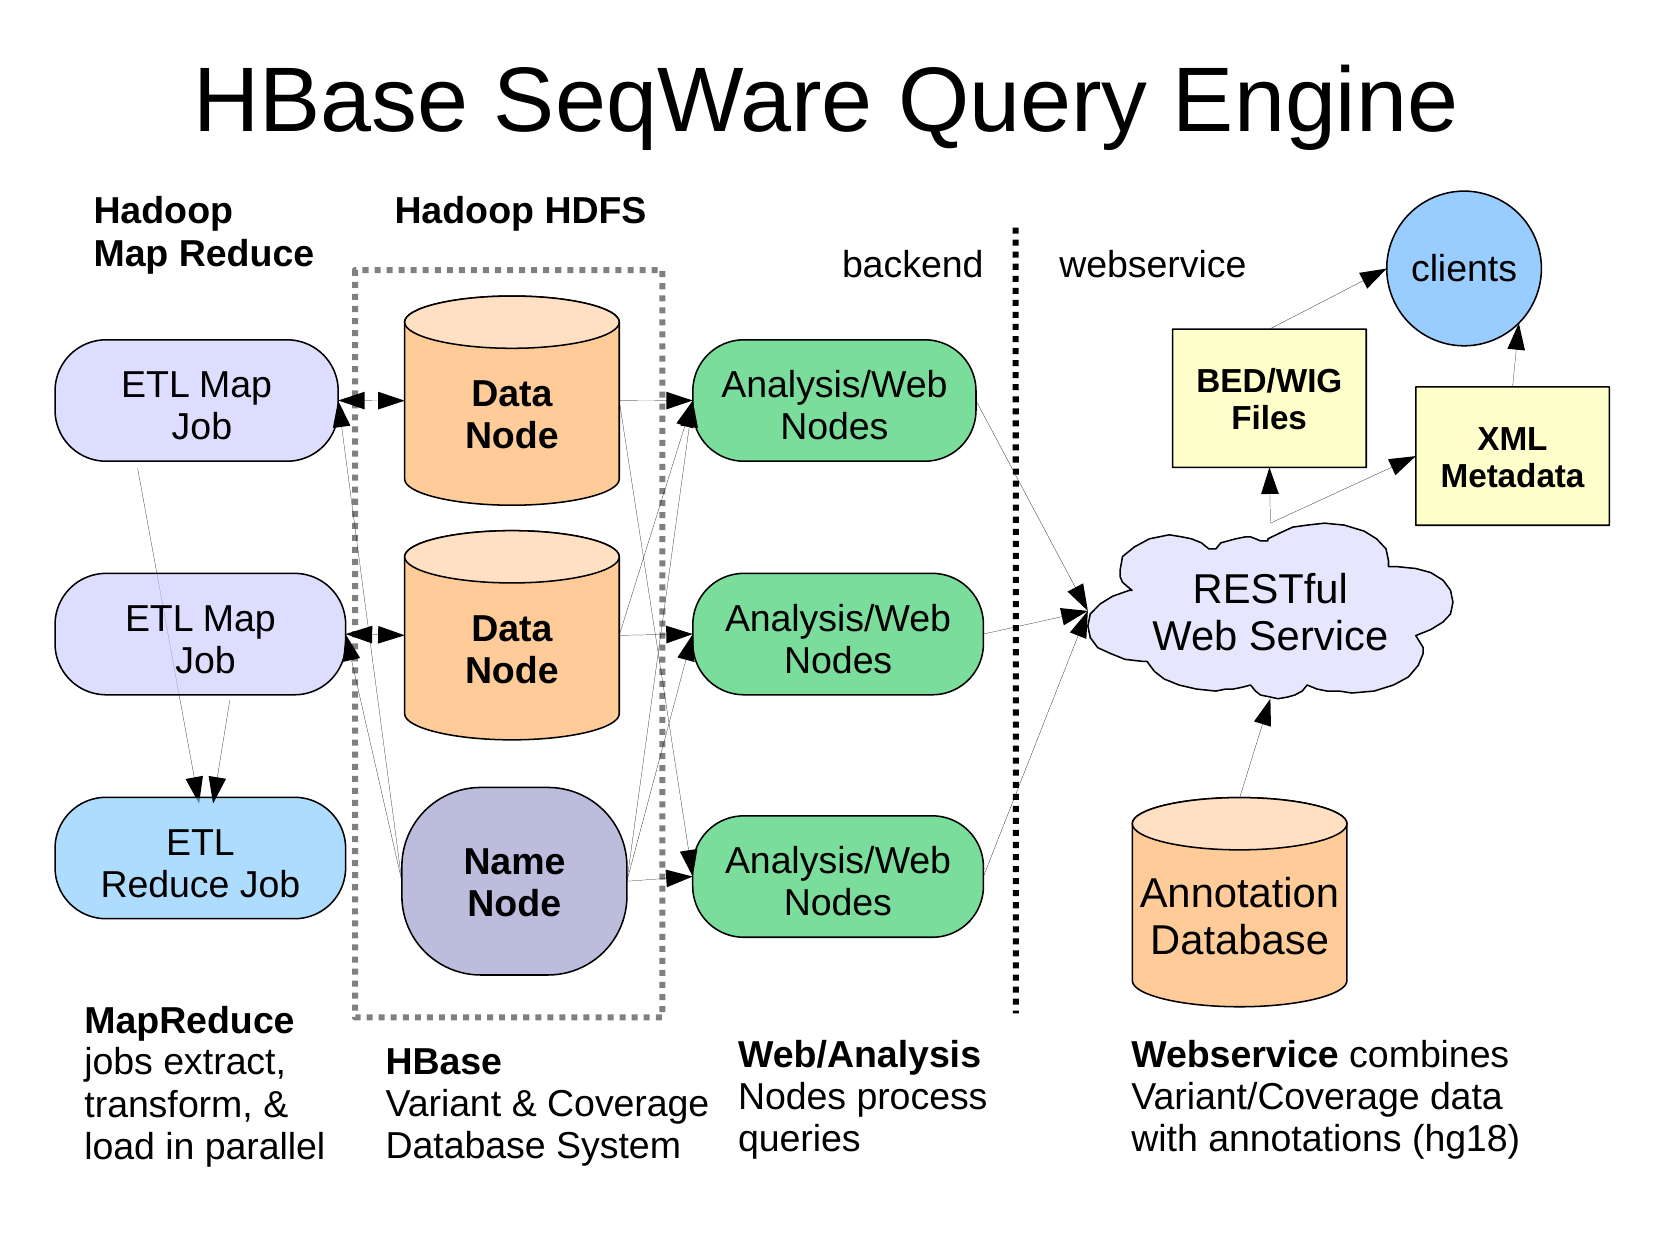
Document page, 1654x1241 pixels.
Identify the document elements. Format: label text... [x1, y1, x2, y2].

text_box RESTful Web Service [1088, 523, 1453, 699]
text_box clients [1386, 191, 1542, 346]
text_box Webservice combines Variant/Coverage data with annotations (hg18) [1116, 1025, 1537, 1167]
text_box XML Metadata [1415, 386, 1610, 526]
text_box Analysis/Web Nodes [692, 573, 984, 695]
text_box Data Node [404, 558, 620, 740]
text_box Data Node [404, 324, 620, 506]
text_box MapReduce jobs extract, transform, & load in parallel [69, 991, 427, 1133]
text_box Name Node [401, 787, 627, 976]
text_box Analysis/Web Nodes [692, 339, 977, 462]
text_box Hadoop Map Reduce [78, 182, 402, 240]
text_box webservice [1044, 236, 1262, 293]
text_box ETL Map Job [55, 339, 339, 462]
text_box HBase Variant & Coverage Database System [370, 1032, 728, 1174]
title HBase SeqWare Query Engine [82, 0, 1571, 204]
text_box Web/Analysis Nodes process queries [723, 1025, 1002, 1167]
text_box backend [827, 236, 999, 293]
text_box Hadoop HDFS [402, 182, 703, 240]
text_box ETL Reduce Job [55, 797, 346, 919]
text_box BED/WIG Files [1172, 329, 1367, 468]
text_box Analysis/Web Nodes [692, 815, 984, 938]
text_box ETL Map Job [55, 573, 346, 695]
text_box Annotation Database [1132, 827, 1347, 1007]
